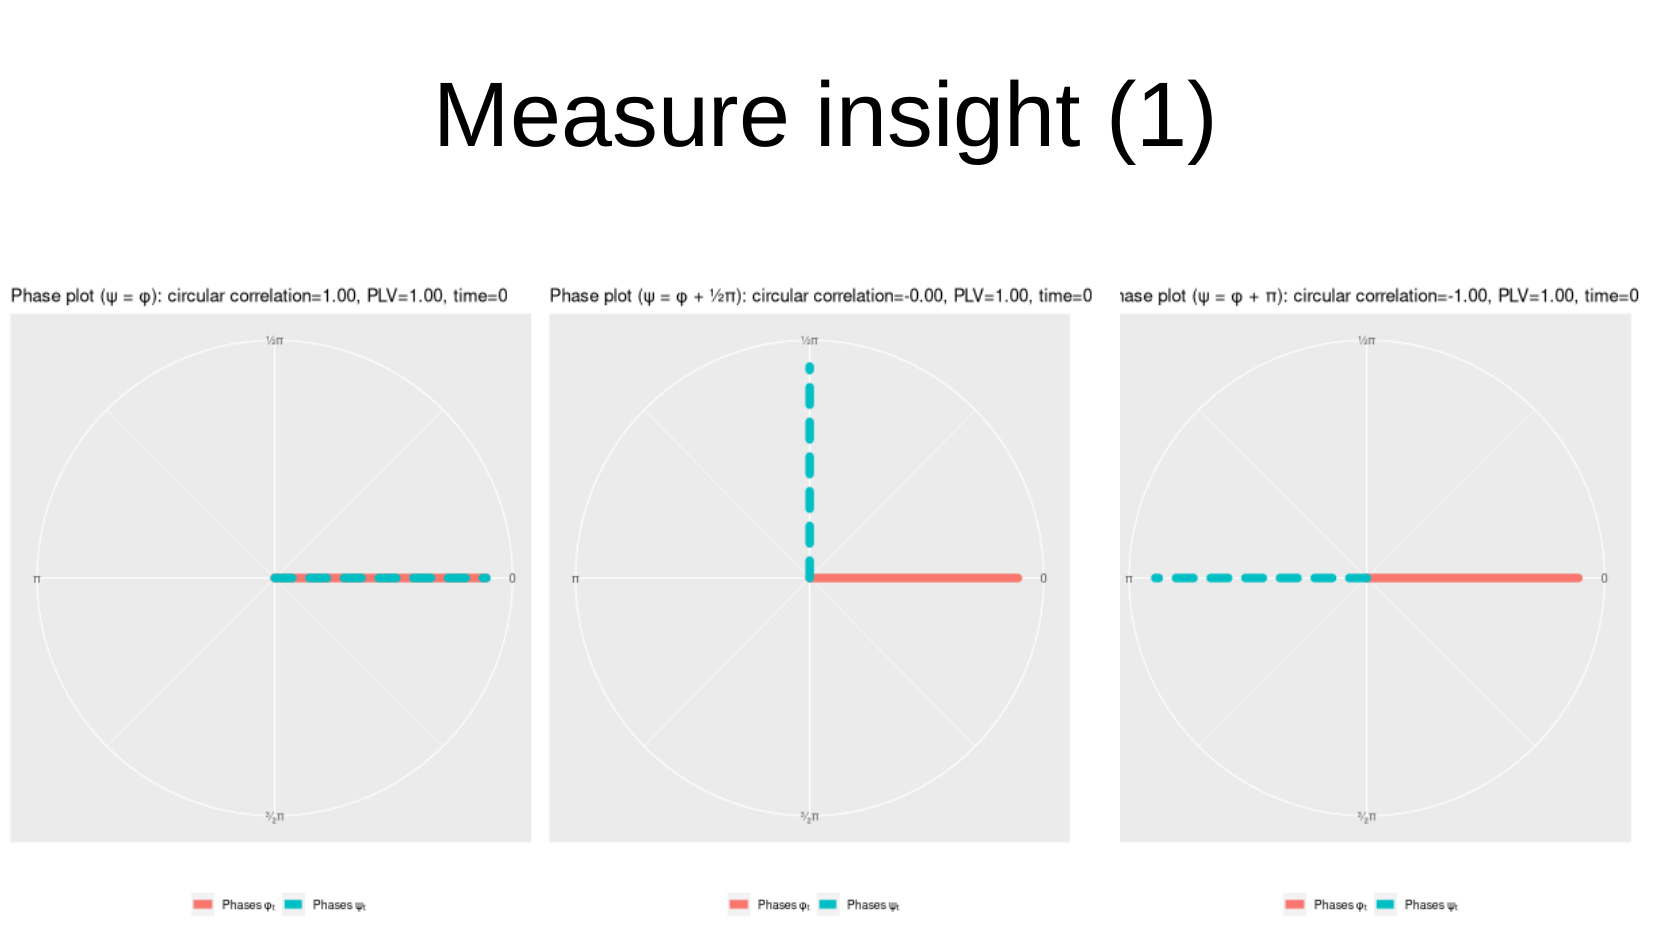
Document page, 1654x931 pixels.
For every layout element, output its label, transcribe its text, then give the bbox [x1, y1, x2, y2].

title Measure insight (1) [82, 37, 1571, 193]
picture [0, 281, 1654, 931]
